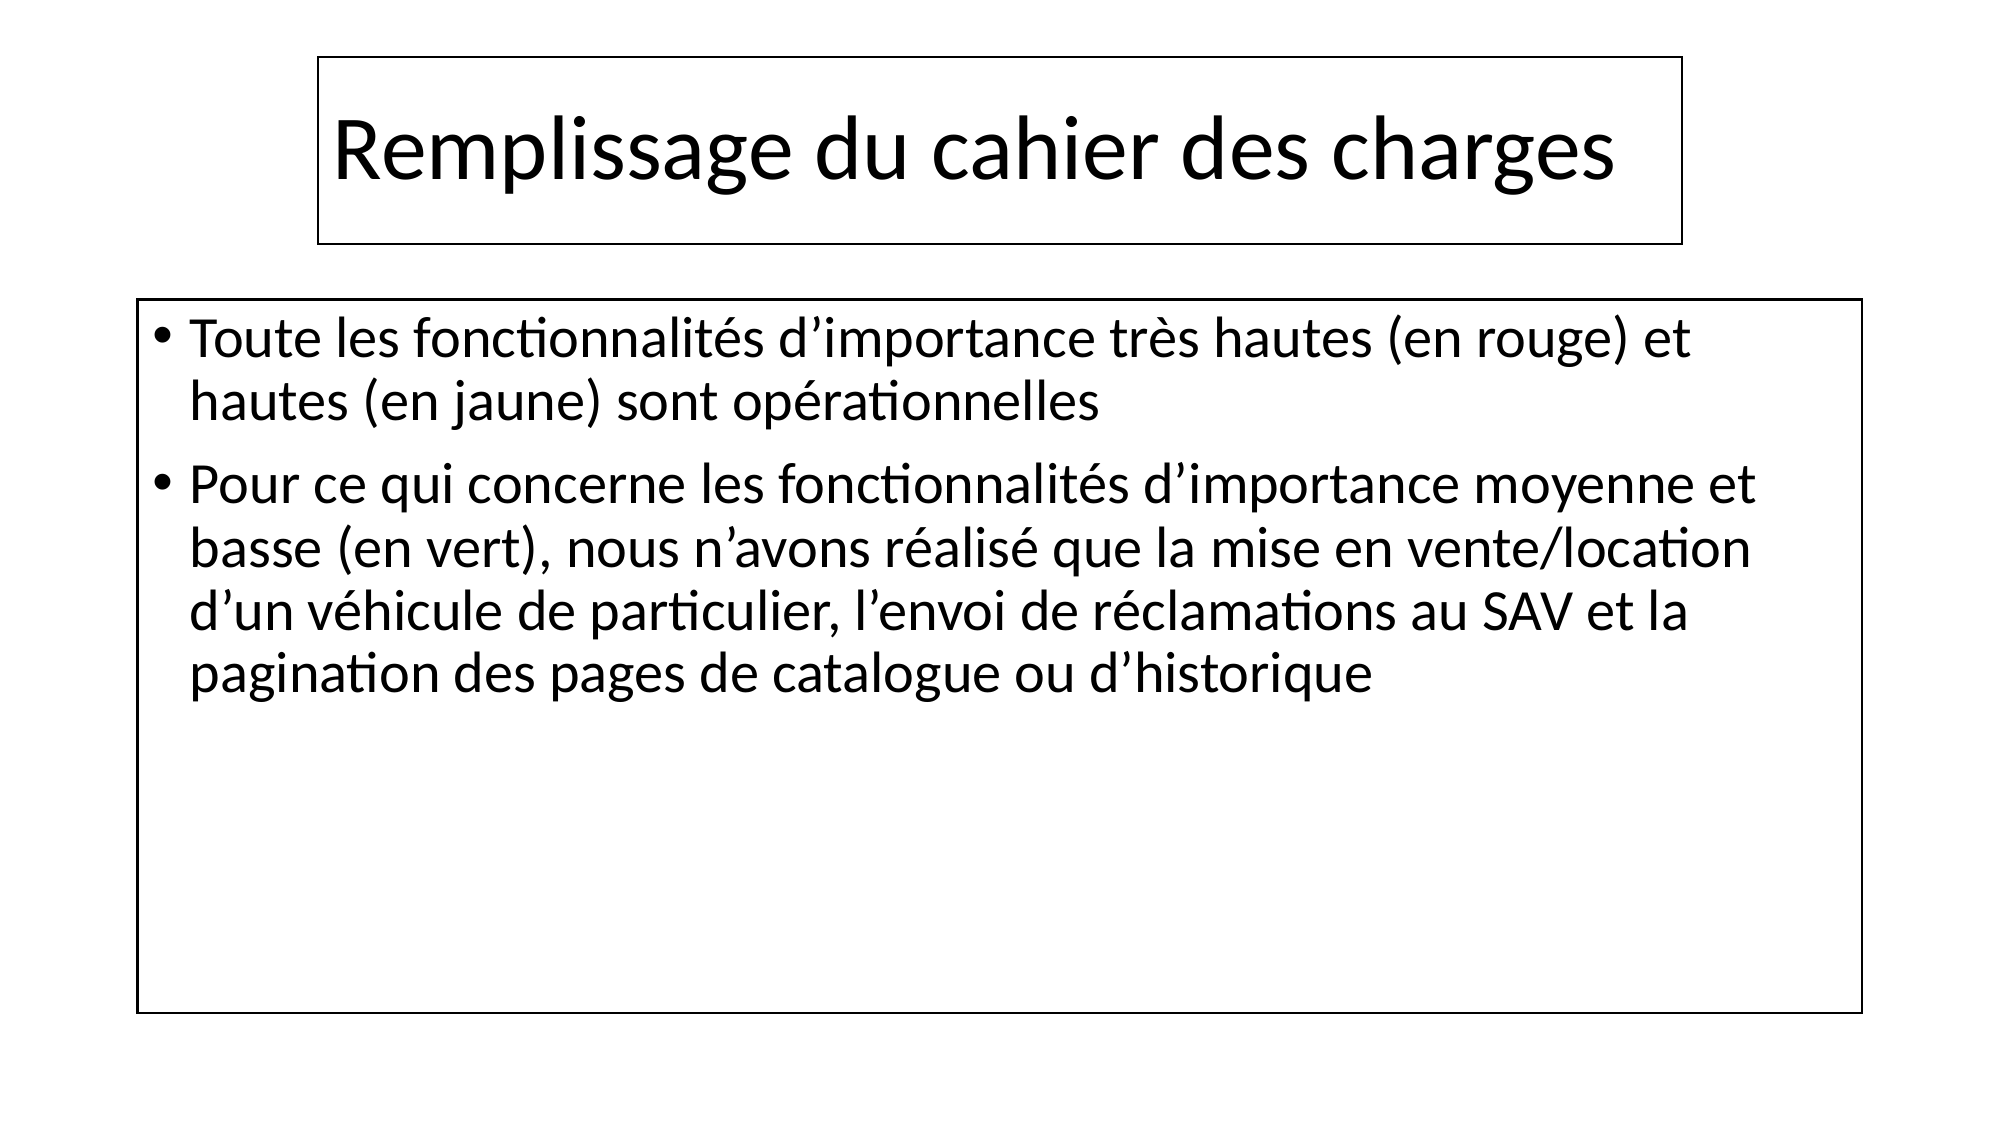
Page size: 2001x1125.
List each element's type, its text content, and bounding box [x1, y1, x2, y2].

list Toute les fonctionnalités d’importance très hautes (en rouge) et hautes (en jaune) sont opérationnelles Pour ce qui concerne les fonctionnalités d’importance moyenne et basse (en vert), nous n’avons réalisé que la mise en vente/location d’un véhicule de particulier, l’envoi de réclamations au SAV et la pagination des pages de catalogue ou d’historique [137, 299, 1863, 1014]
title Remplissage du cahier des charges [317, 57, 1683, 244]
